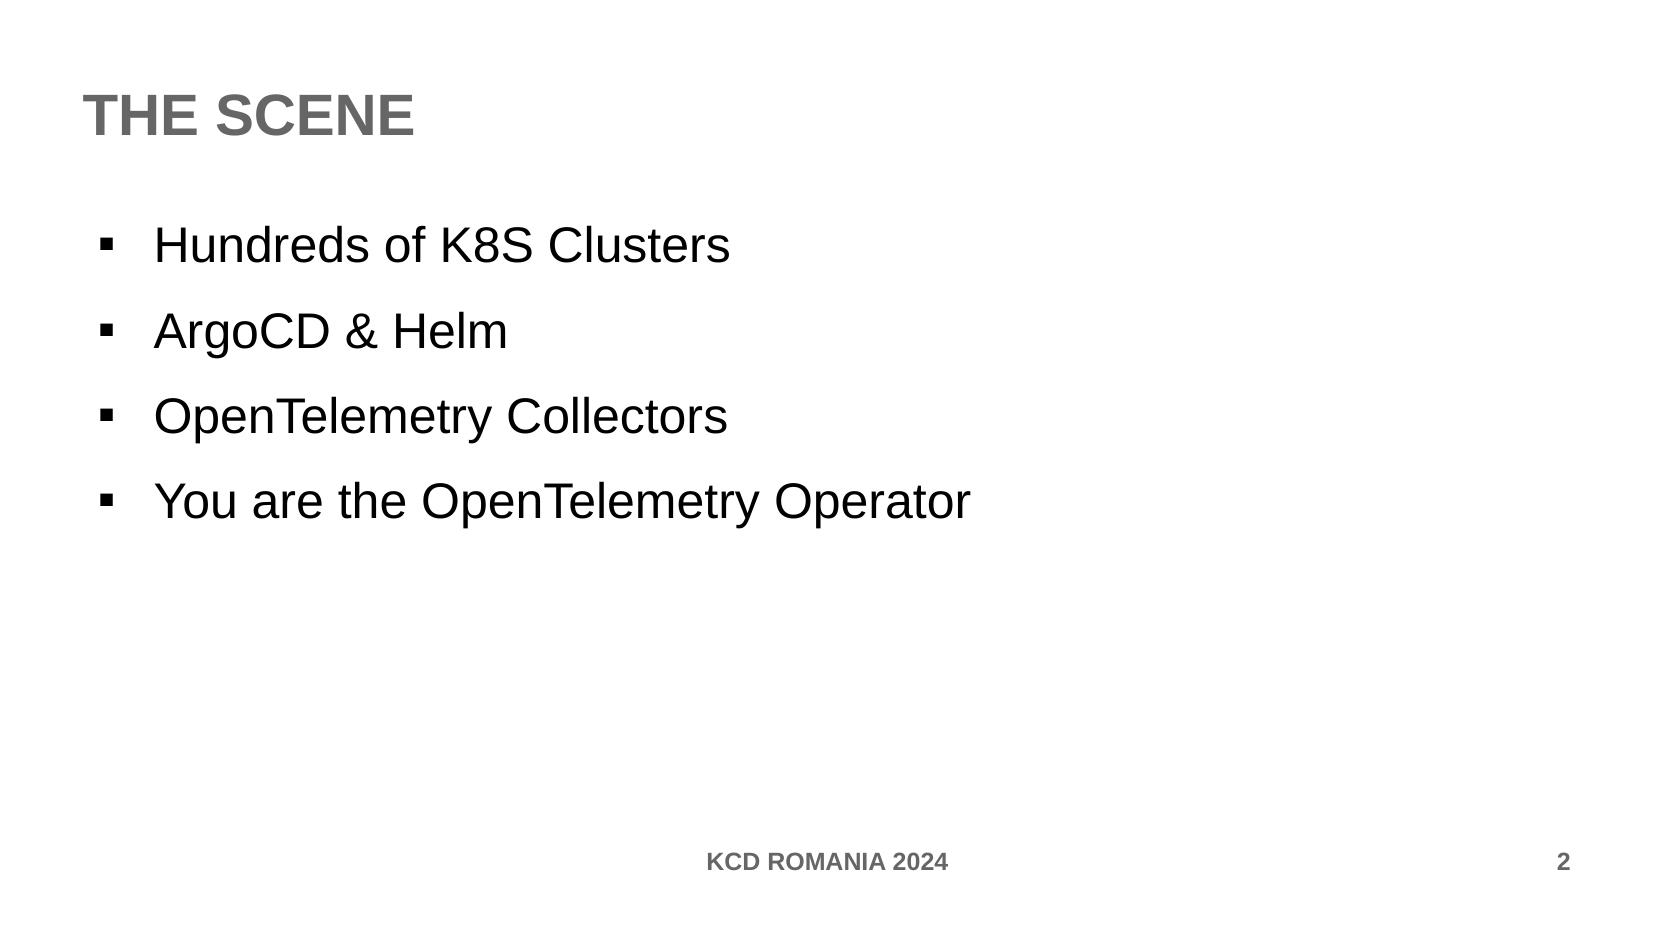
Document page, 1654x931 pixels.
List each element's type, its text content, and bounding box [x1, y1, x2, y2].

title THE SCENE [82, 37, 1571, 193]
list Hundreds of K8S Clusters ArgoCD & Helm OpenTelemetry Collectors You are the OpenTelemetry Operator [82, 217, 1571, 758]
